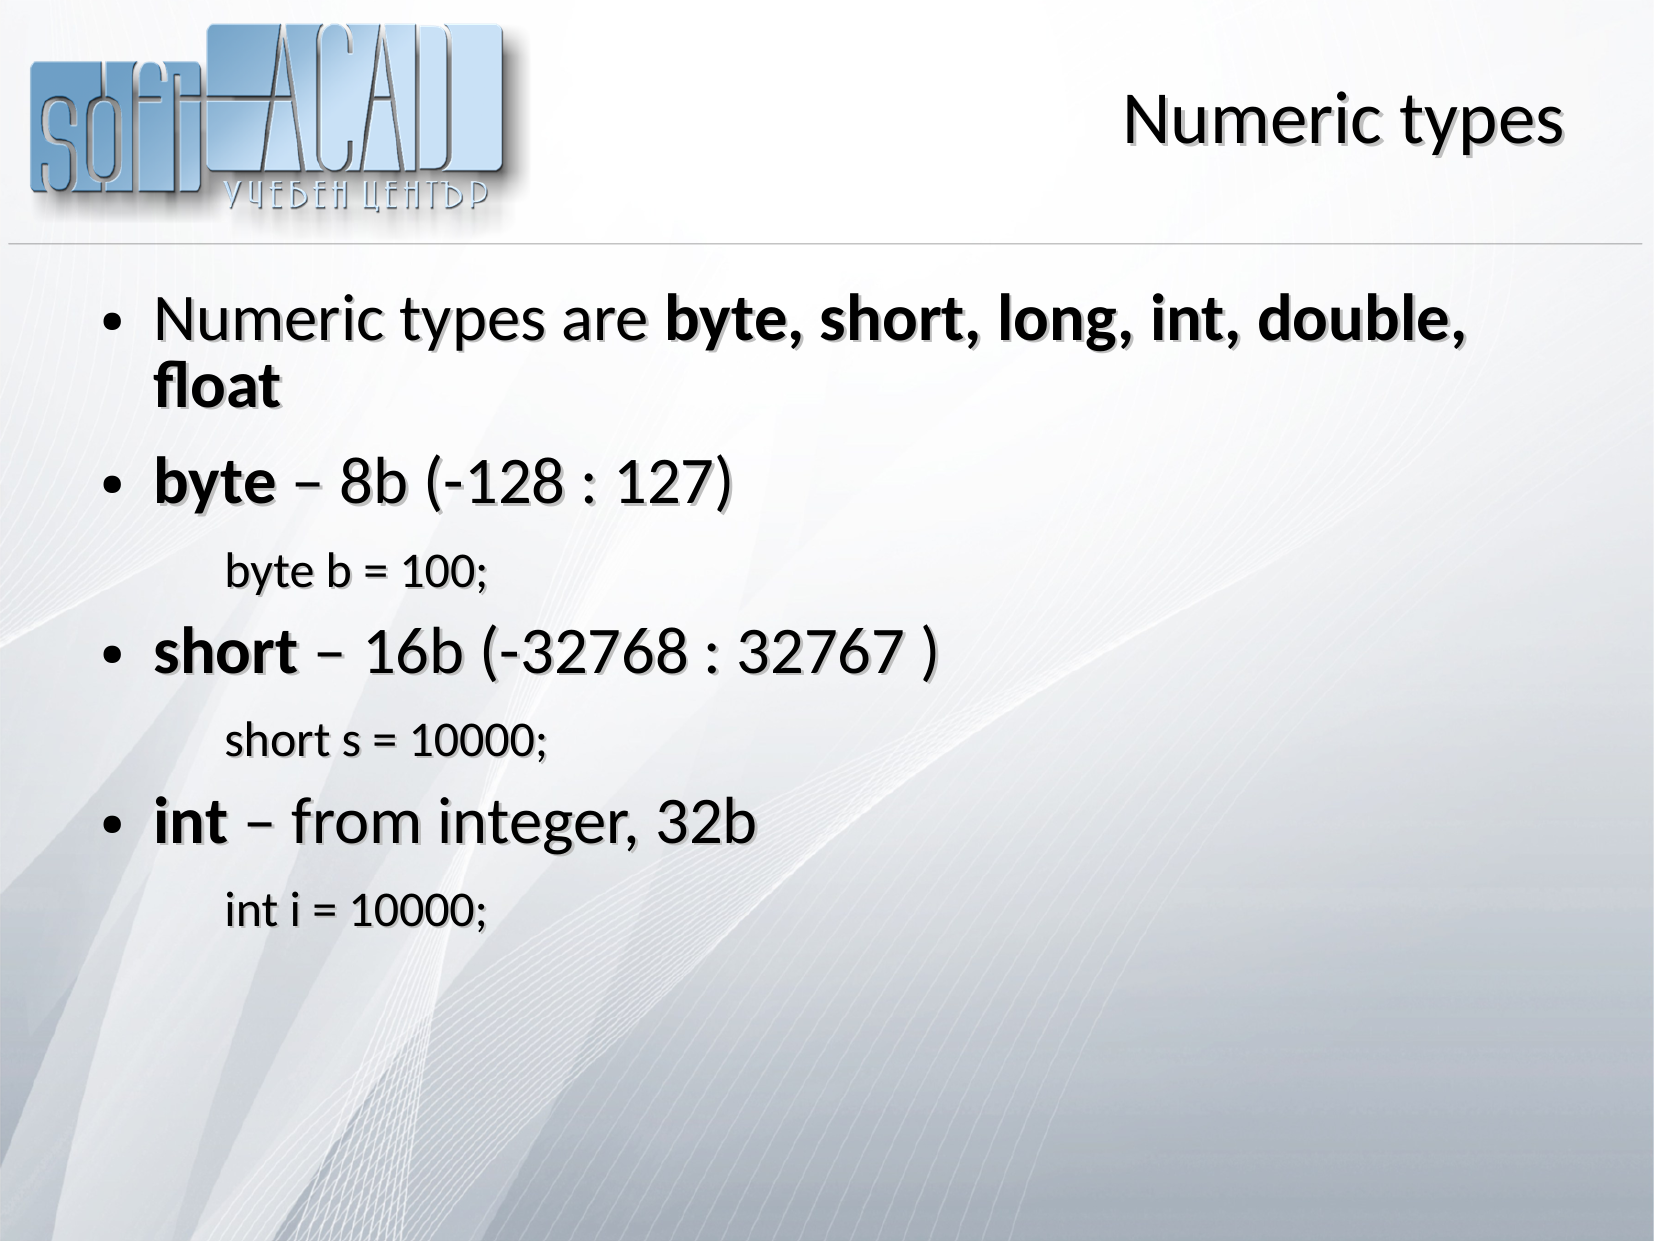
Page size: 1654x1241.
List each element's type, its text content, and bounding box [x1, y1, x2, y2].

list Numeric types are byte, short, long, int, double, float byte – 8b (-128 : 127) byte b = 100; short – 16b (-32768 : 32767 ) short s = 10000; int – from integer, 32b int i = 10000; [82, 290, 1571, 1094]
picture [0, 0, 1654, 1241]
title Numeric types [531, 0, 1565, 250]
